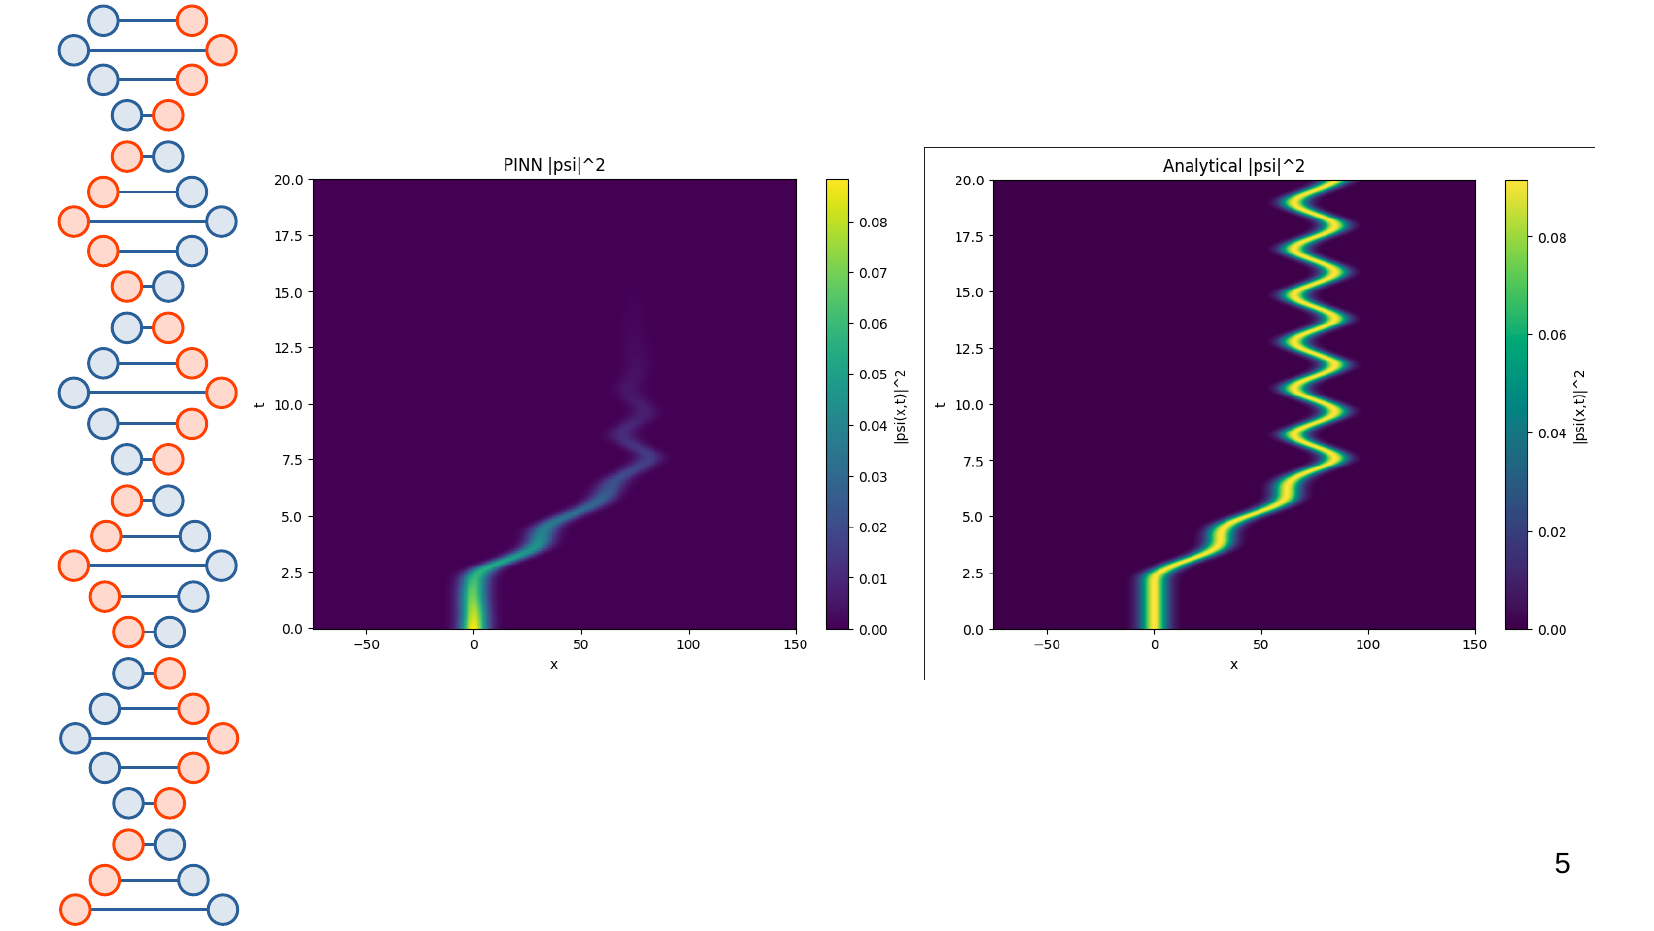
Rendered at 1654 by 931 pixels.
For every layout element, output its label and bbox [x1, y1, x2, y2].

picture [924, 147, 1595, 680]
picture [244, 147, 916, 680]
